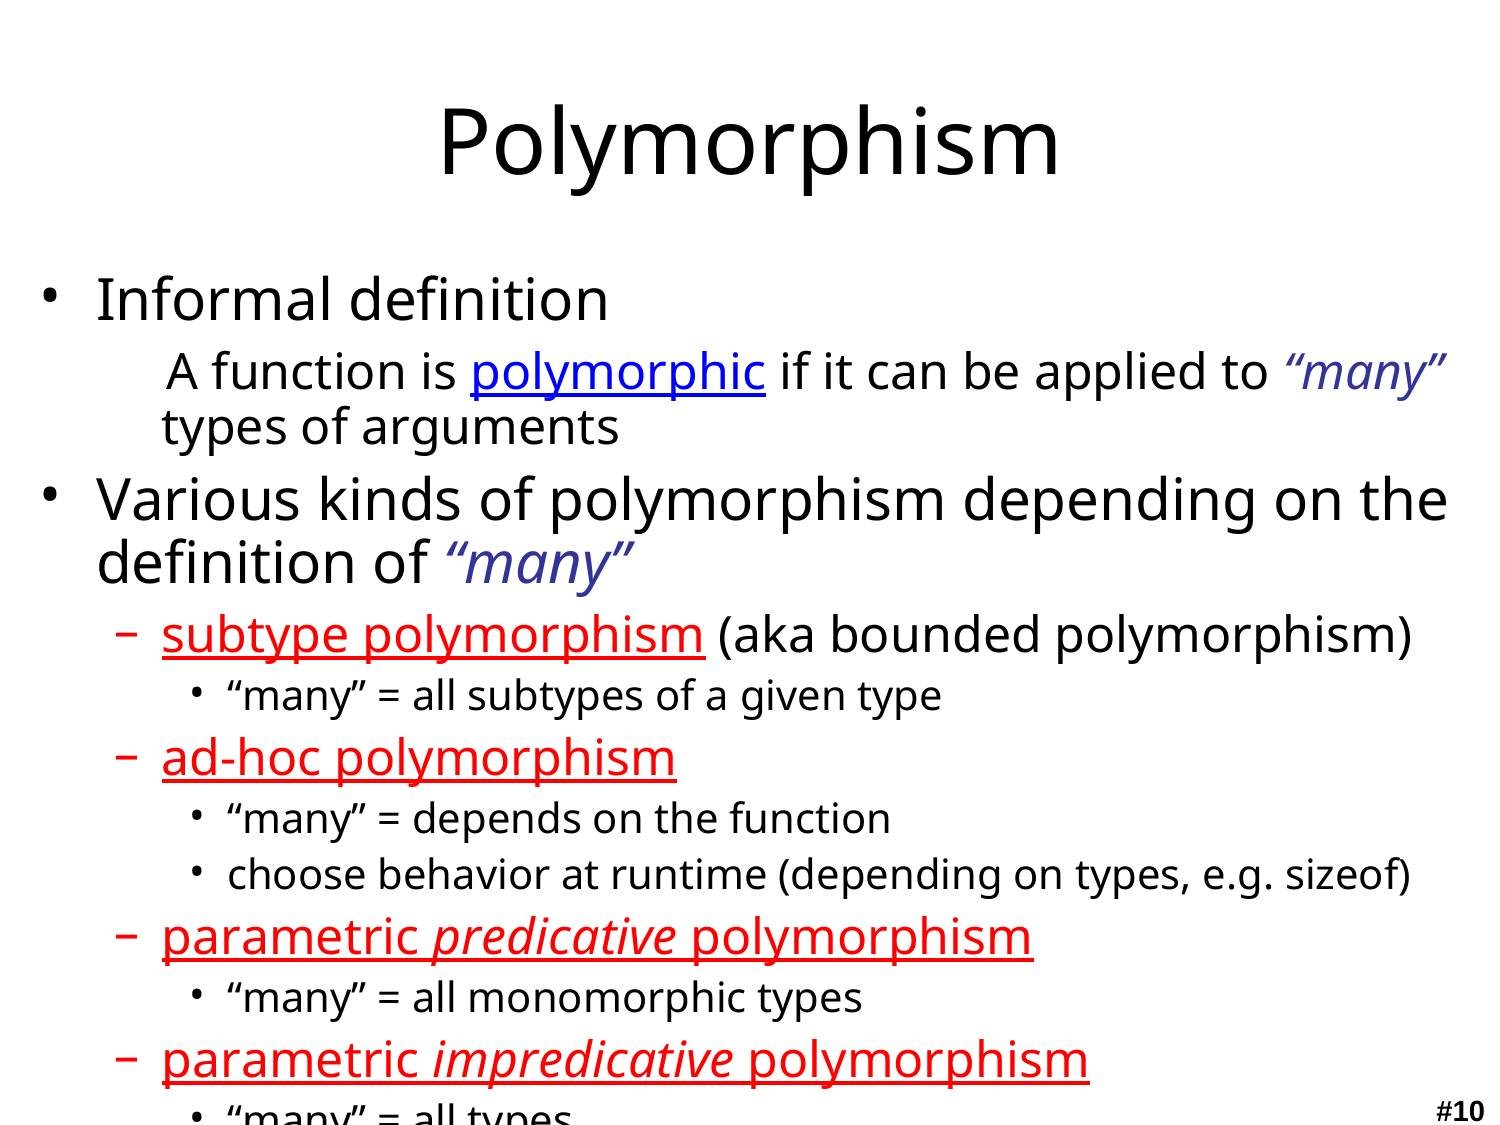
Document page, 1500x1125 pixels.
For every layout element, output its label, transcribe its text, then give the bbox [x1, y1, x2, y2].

list Informal definition A function is polymorphic if it can be applied to “many” types of arguments Various kinds of polymorphism depending on the definition of “many” subtype polymorphism (aka bounded polymorphism) “many” = all subtypes of a given type ad-hoc polymorphism “many” = depends on the function choose behavior at runtime (depending on types, e.g. sizeof) parametric predicative polymorphism “many” = all monomorphic types parametric impredicative polymorphism “many” = all types [24, 262, 1476, 1101]
title Polymorphism [24, 45, 1476, 233]
